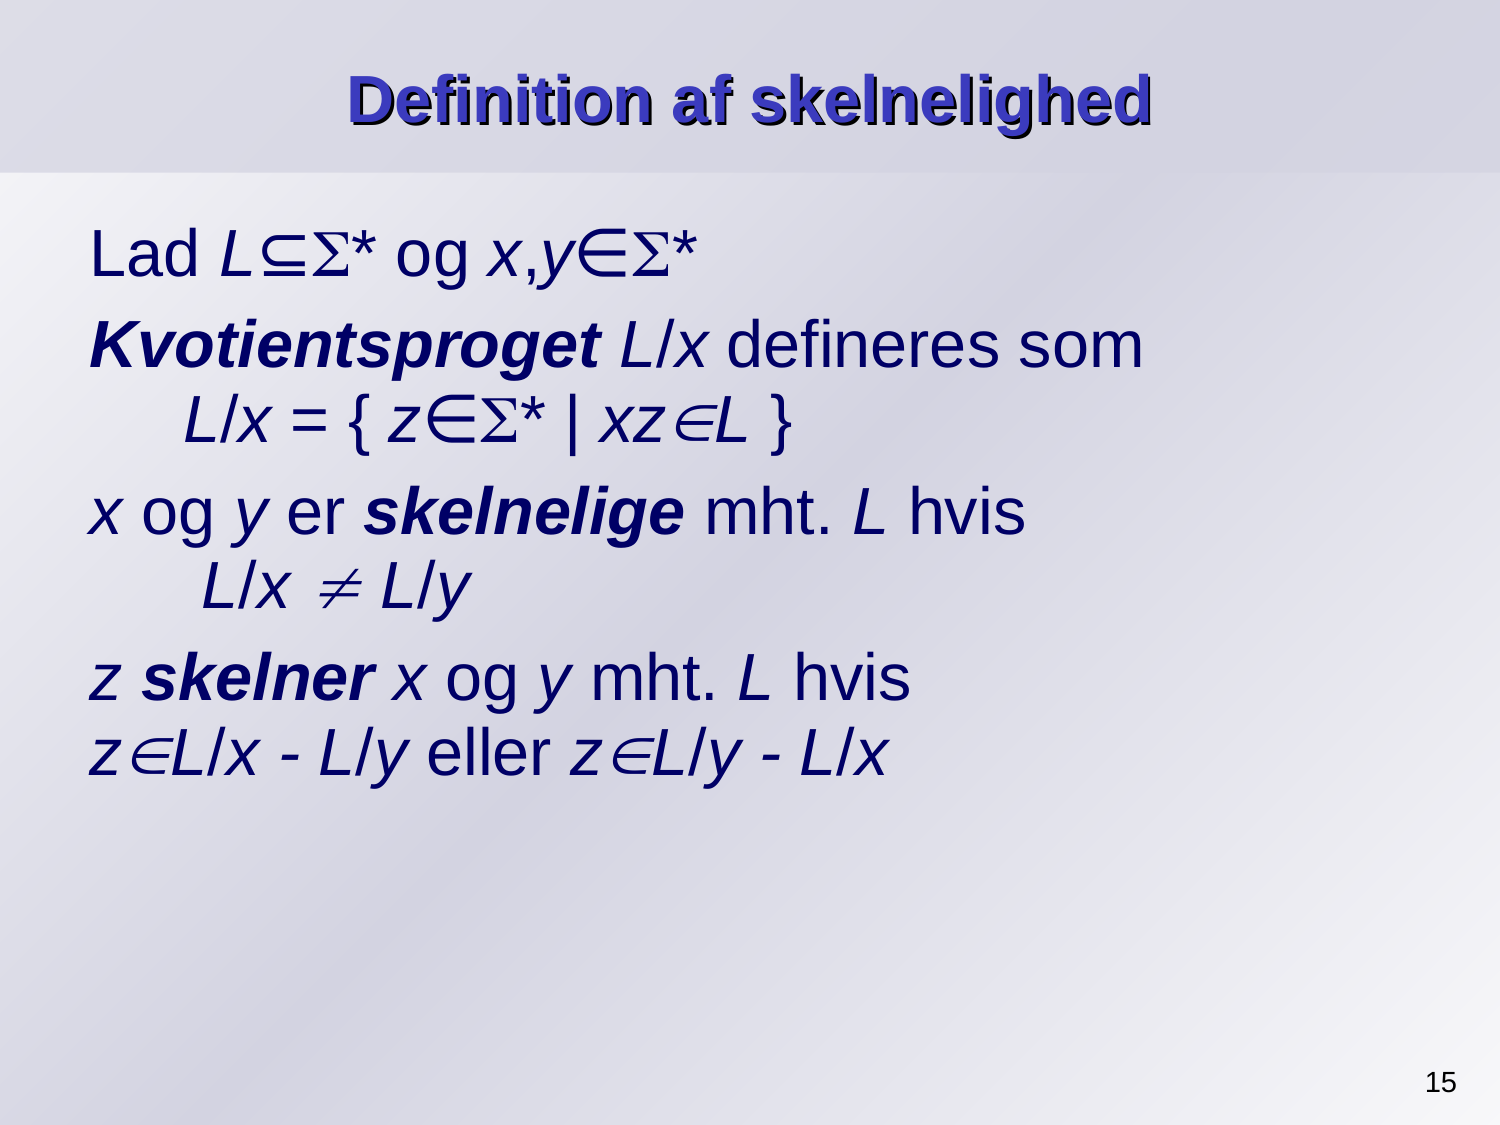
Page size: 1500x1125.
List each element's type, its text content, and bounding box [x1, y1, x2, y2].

title Definition af skelnelighed [75, 24, 1426, 173]
list Lad L⊆Σ* og x,y∈Σ* Kvotientsproget L/x defineres som L/x = { z∈Σ* | xz∈L } x og y er skelnelige mht. L hvis L/x ≠ L/y z skelner x og y mht. L hvis z∈L/x - L/y eller z∈L/y - L/x [74, 208, 1459, 1048]
